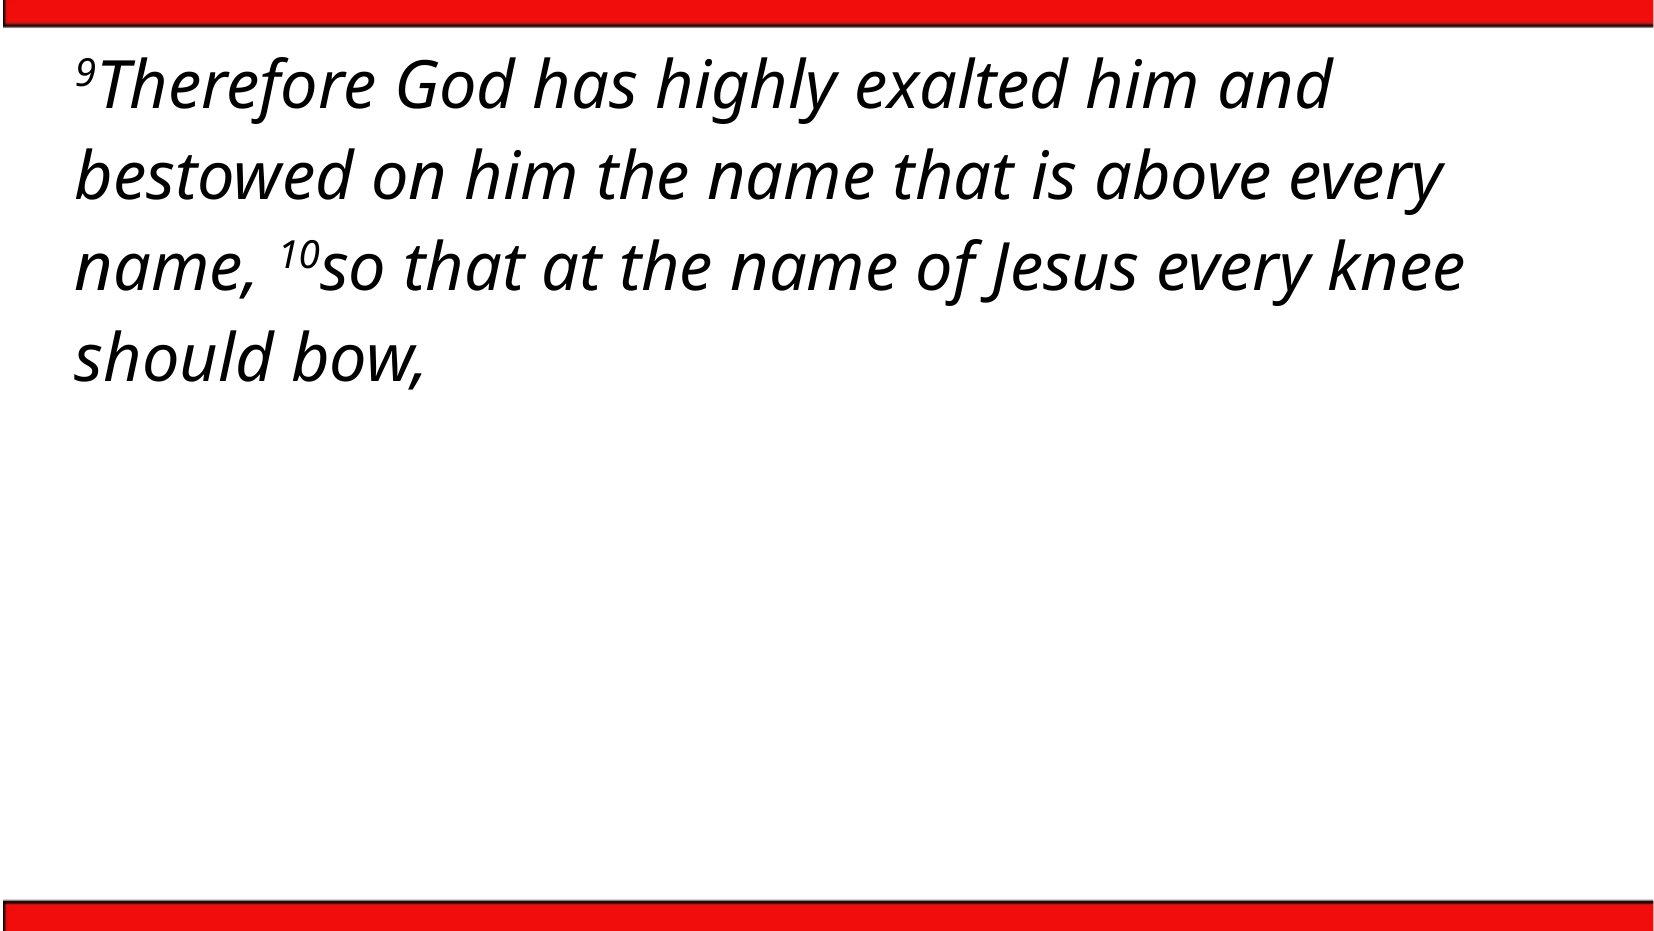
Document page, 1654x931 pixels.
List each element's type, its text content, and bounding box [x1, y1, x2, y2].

text_box 9Therefore God has highly exalted him and bestowed on him the name that is above every name, 10so that at the name of Jesus every knee should bow, [60, 30, 1591, 400]
picture [3, 0, 1654, 931]
